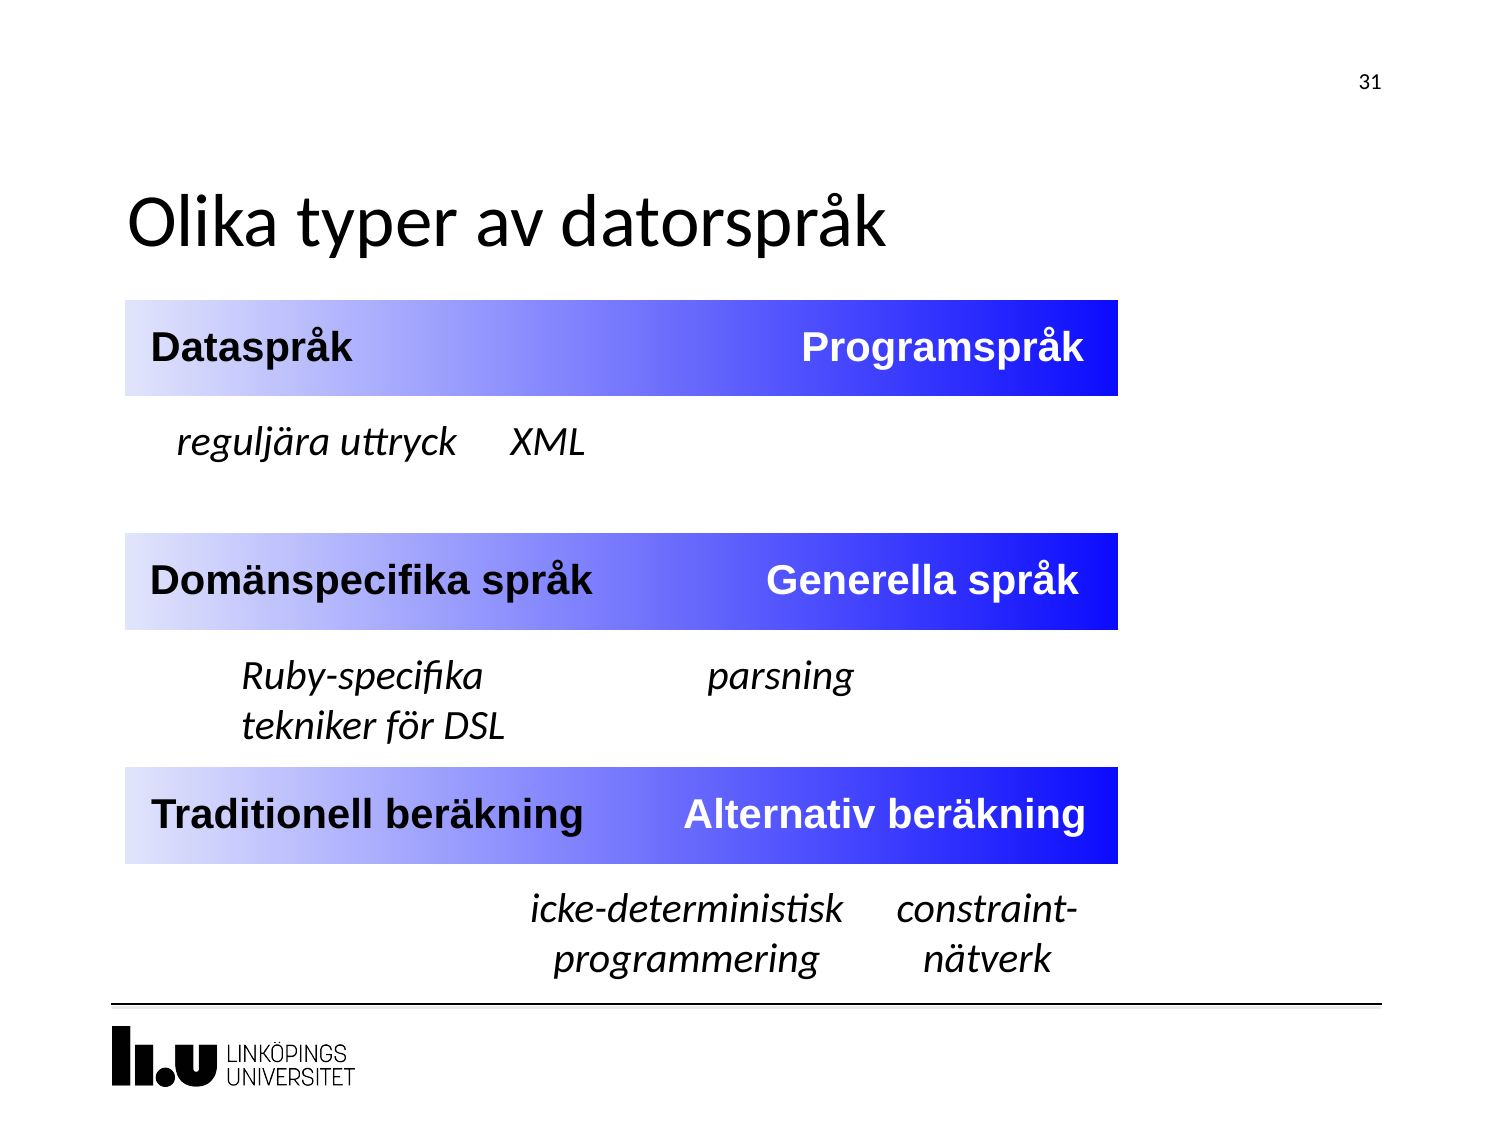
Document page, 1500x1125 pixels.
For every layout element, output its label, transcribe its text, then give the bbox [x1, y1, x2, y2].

text_box icke-deterministisk programmering [515, 873, 859, 989]
text_box Programspråk [786, 312, 1100, 377]
text_box XML [495, 406, 601, 472]
text_box <number> [1306, 59, 1397, 103]
text_box Generella språk [751, 545, 1094, 611]
text_box parsning [692, 640, 871, 706]
text_box Traditionell beräkning [136, 779, 600, 844]
text_box Domänspecifika språk [134, 545, 608, 611]
text_box Olika typer av datorspråk [112, 163, 1382, 301]
text_box Dataspråk [135, 311, 368, 377]
picture [112, 1026, 355, 1087]
text_box reguljära uttryck [161, 406, 473, 472]
picture [125, 300, 1118, 396]
text_box constraint- nätverk [881, 873, 1093, 989]
text_box Alternativ beräkning [668, 779, 1102, 844]
picture [125, 767, 1118, 864]
text_box Ruby-specifika tekniker för DSL [226, 640, 521, 756]
picture [125, 533, 1118, 630]
